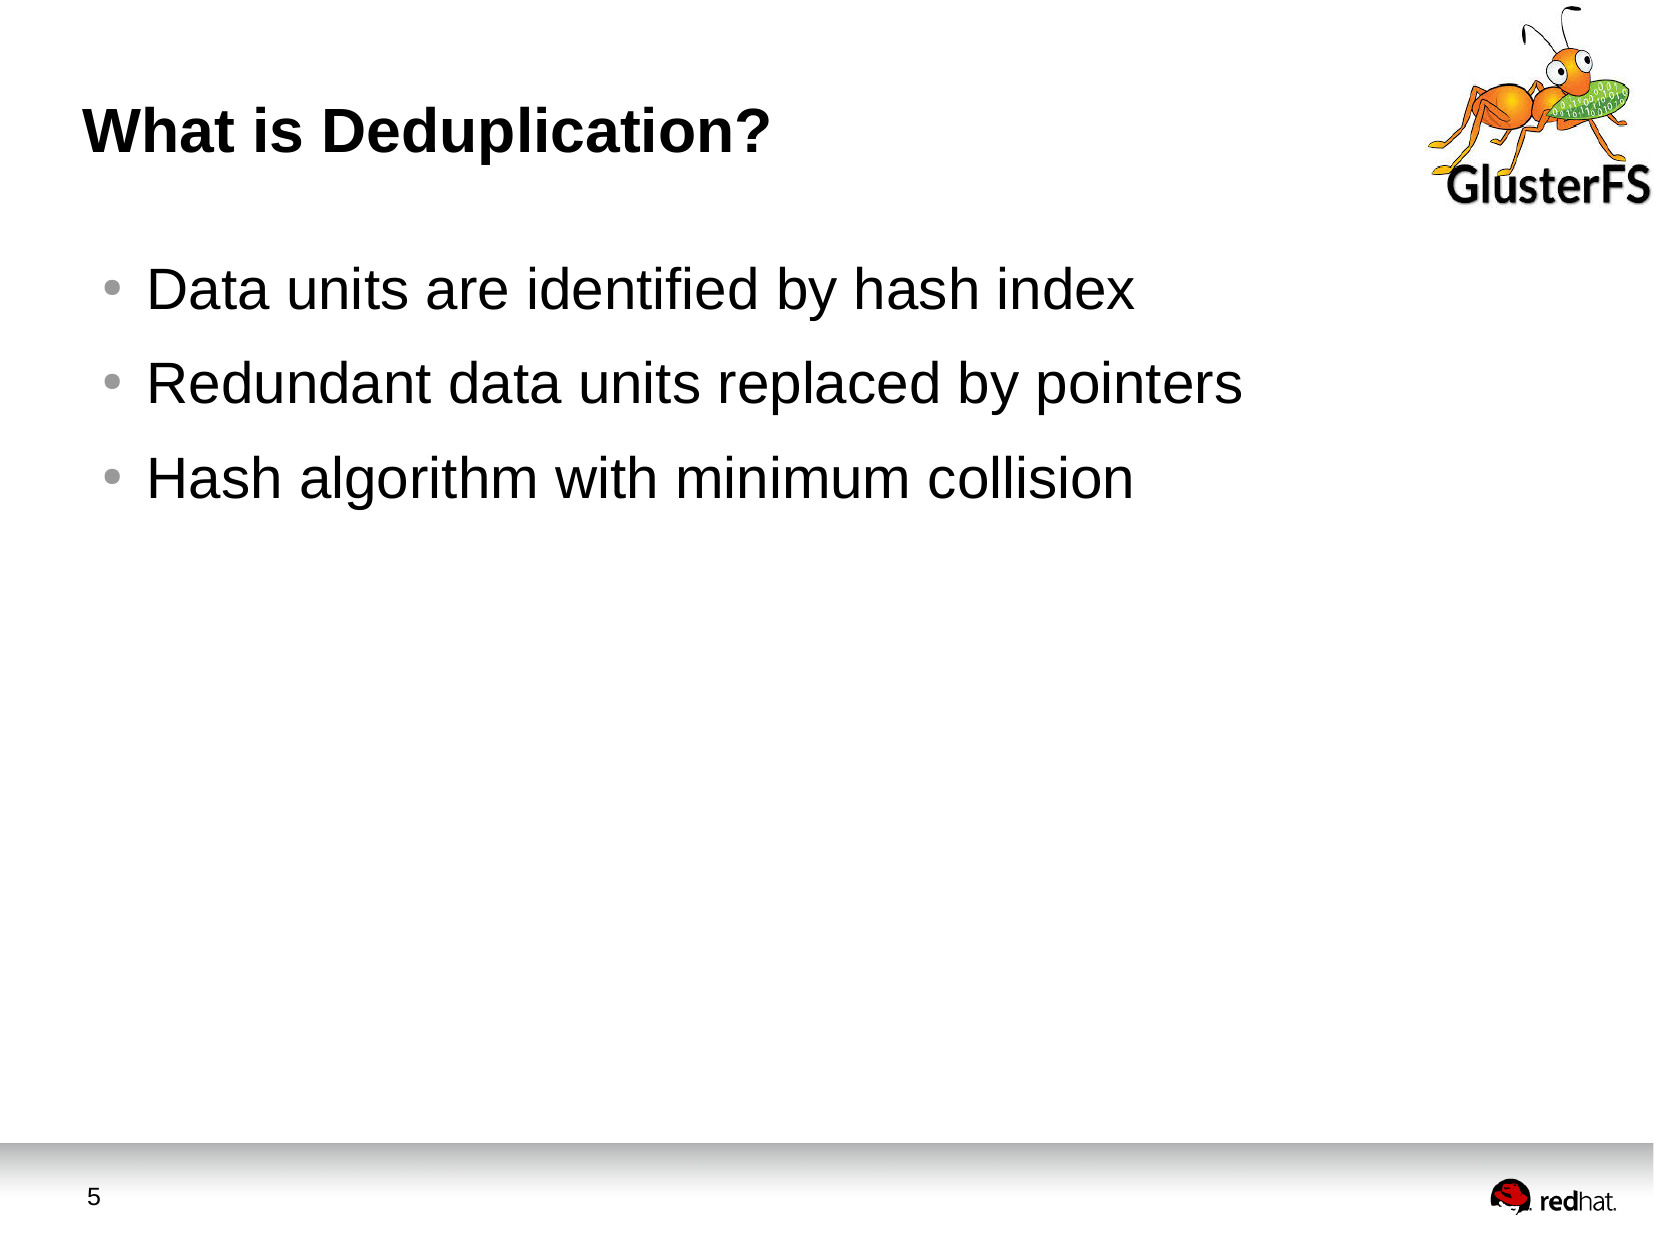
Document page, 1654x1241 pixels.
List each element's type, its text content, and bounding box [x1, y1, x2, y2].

picture [0, 1143, 1654, 1241]
title What is Deduplication? [82, 37, 1571, 226]
list Data units are identified by hash index Redundant data units replaced by pointers Hash algorithm with minimum collision [86, 256, 1576, 1051]
picture [1425, 4, 1653, 208]
